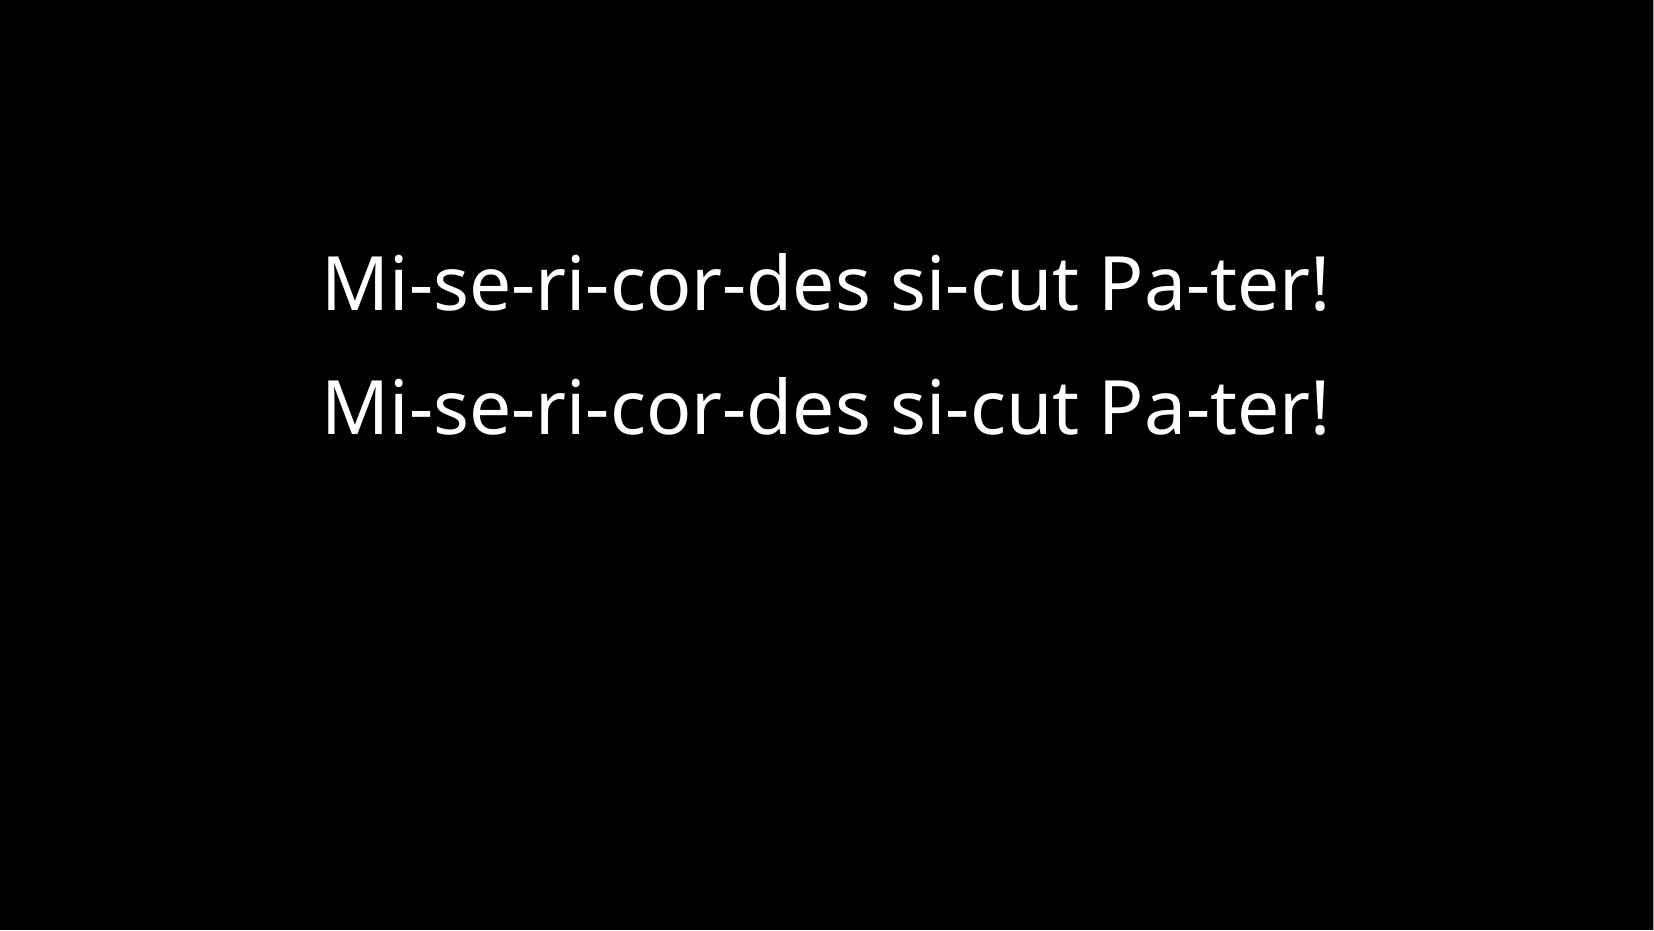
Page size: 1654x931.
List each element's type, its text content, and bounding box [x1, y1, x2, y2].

list Mi-se-ri-cor-des si-cut Pa-ter! Mi-se-ri-cor-des si-cut Pa-ter! [0, 230, 1654, 922]
